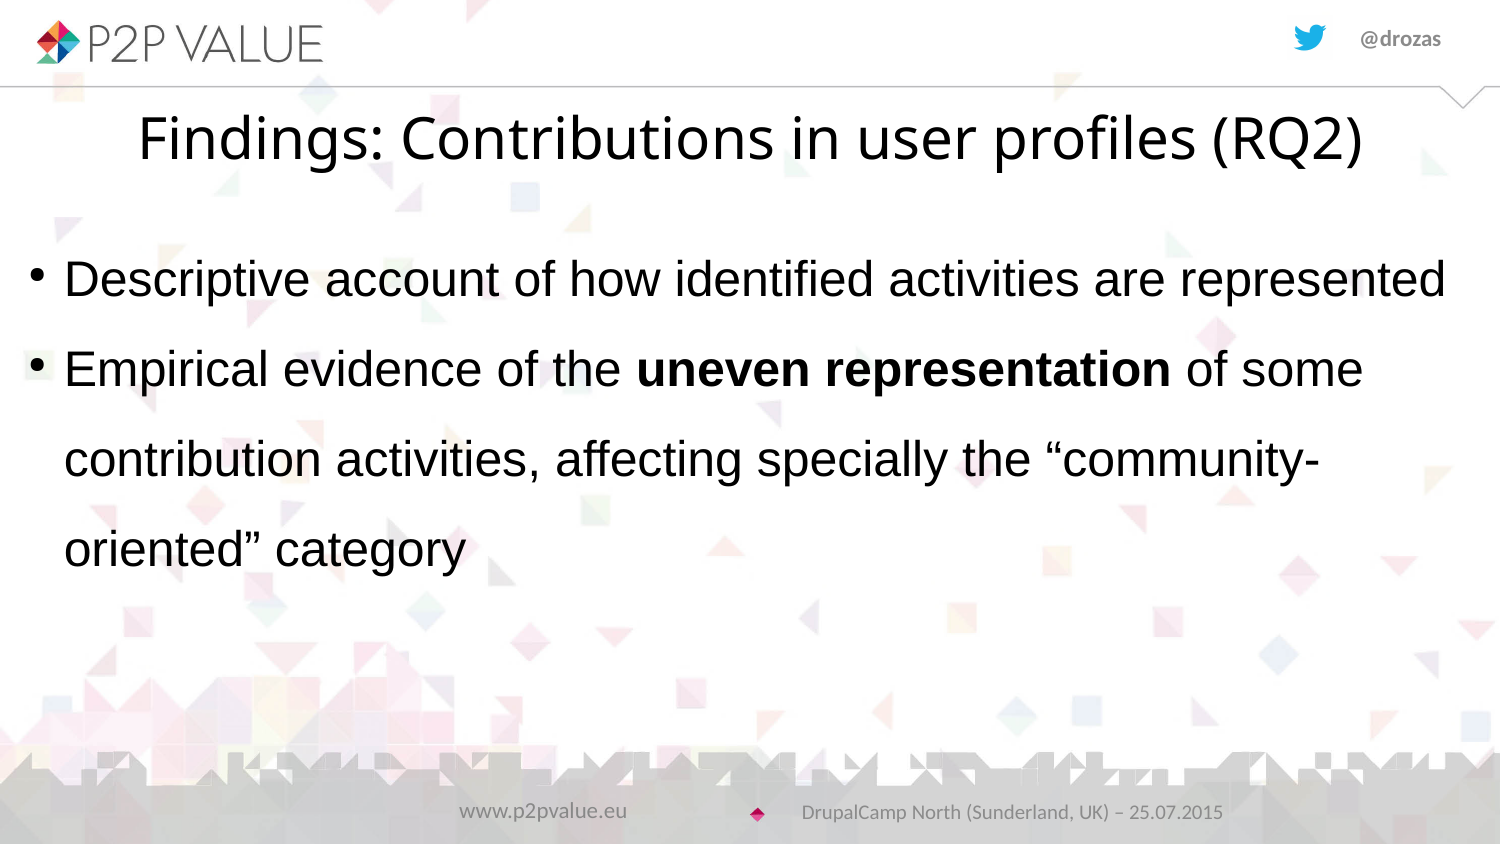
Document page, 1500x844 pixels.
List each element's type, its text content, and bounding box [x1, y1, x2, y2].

picture [0, 181, 1500, 844]
subtitle Descriptive account of how identified activities are represented Empirical evidence of the uneven representation of some contribution activities, affecting specially the “community-oriented” category [15, 210, 1496, 766]
text_box @drozas [1333, 15, 1455, 60]
text_box www.p2pvalue.eu [453, 789, 672, 829]
text_box DrupalCamp North (Sunderland, UK) – 25.07.2015 [788, 788, 1481, 834]
picture [0, 0, 1500, 92]
title Findings: Contributions in user profiles (RQ2) [0, 92, 1500, 181]
